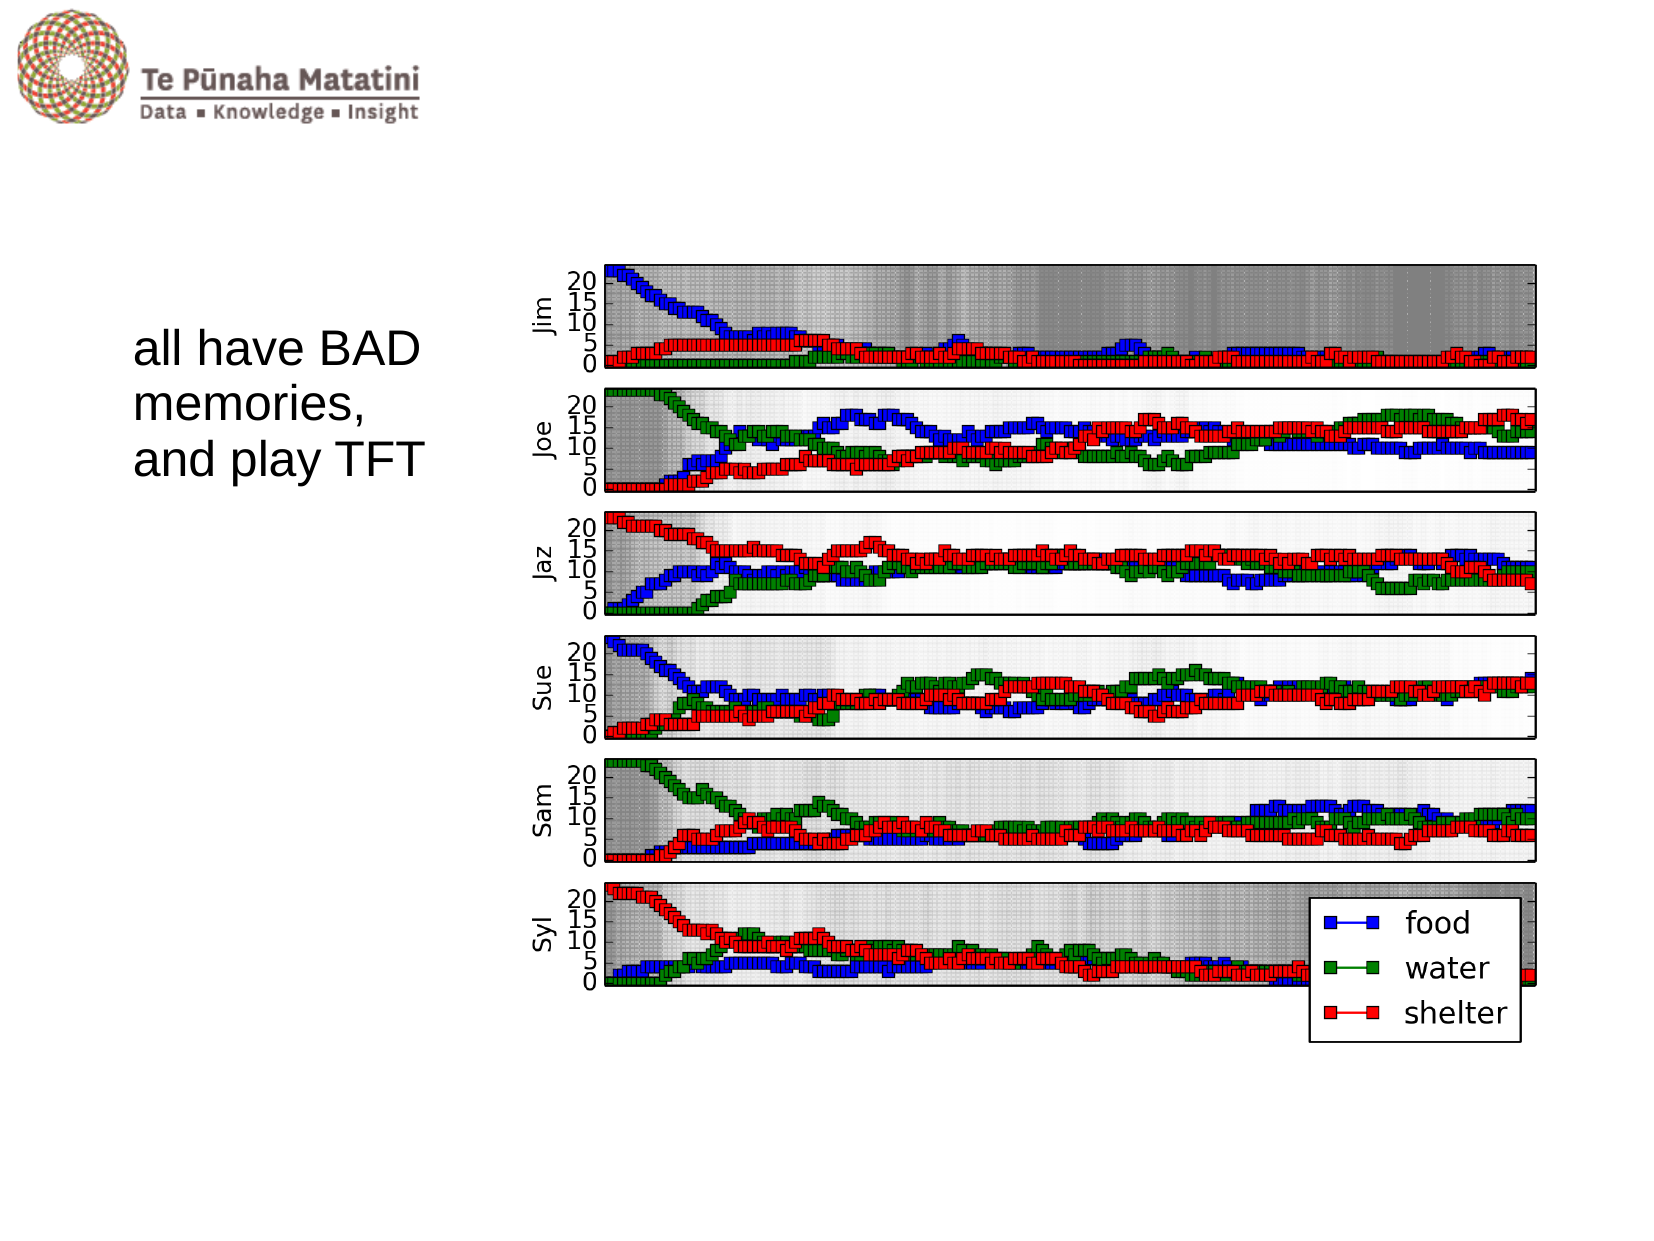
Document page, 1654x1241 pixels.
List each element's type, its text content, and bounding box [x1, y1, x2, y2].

text_box all have BAD memories, and play TFT [118, 200, 449, 1004]
picture [17, 0, 455, 148]
picture [454, 174, 1654, 1075]
